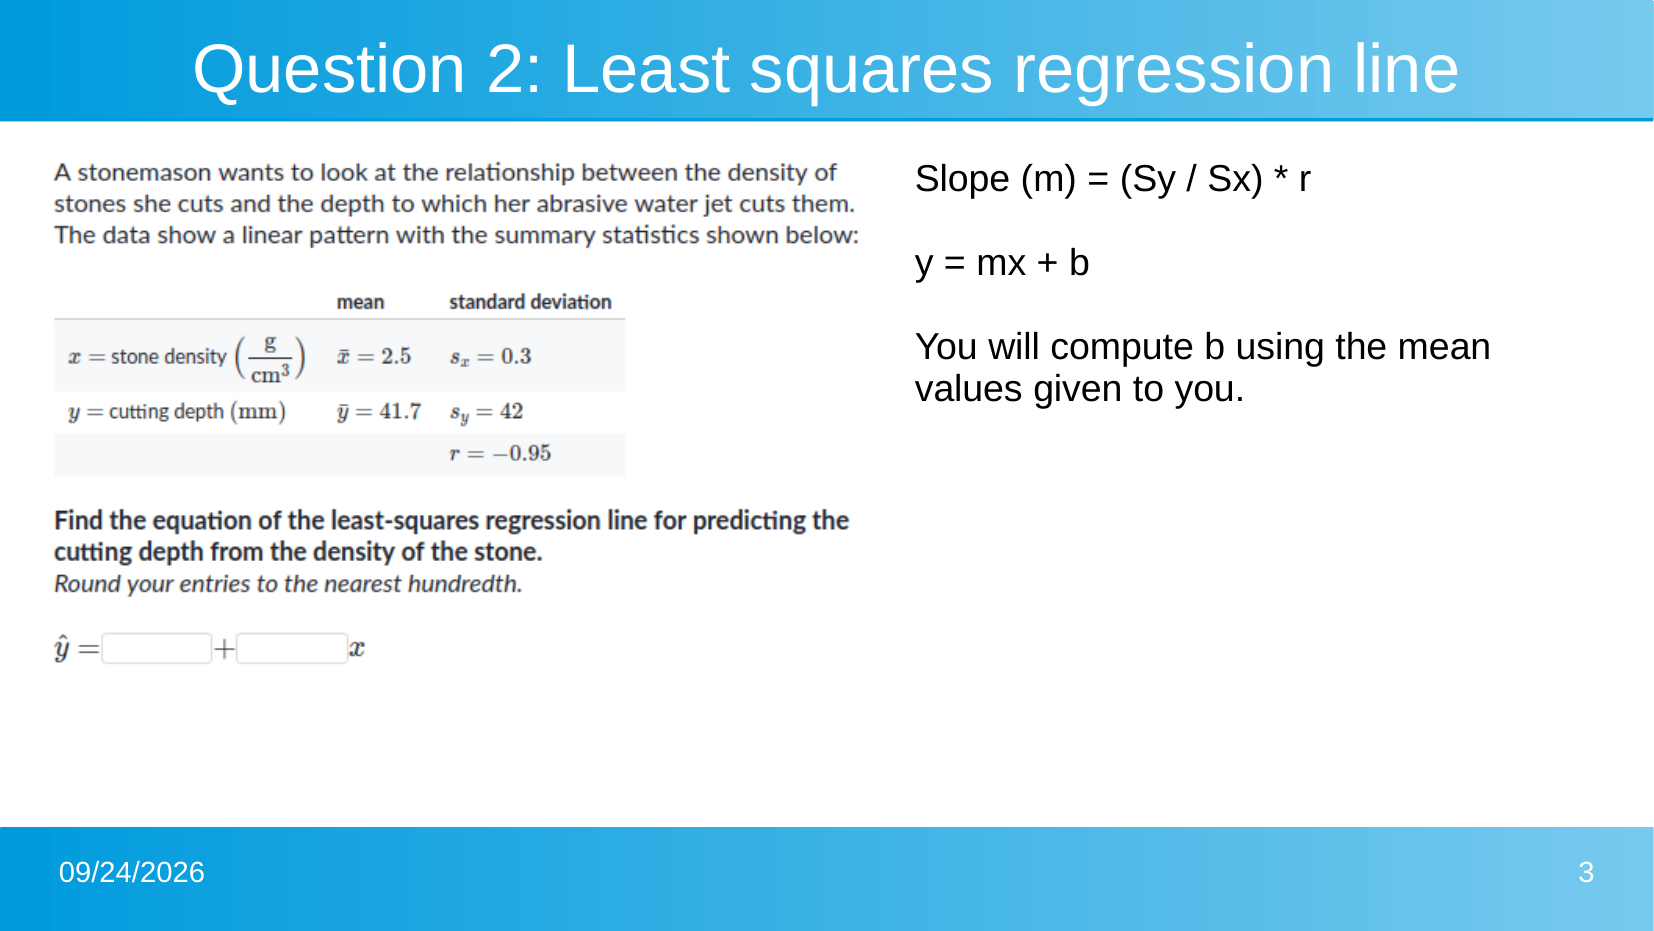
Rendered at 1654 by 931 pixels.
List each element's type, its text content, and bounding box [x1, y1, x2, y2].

title Question 2: Least squares regression line [59, 29, 1595, 108]
picture [28, 134, 901, 683]
text_box Slope (m) = (Sy / Sx) * r y = mx + b You will compute b using the mean values given to you. [900, 150, 1576, 417]
